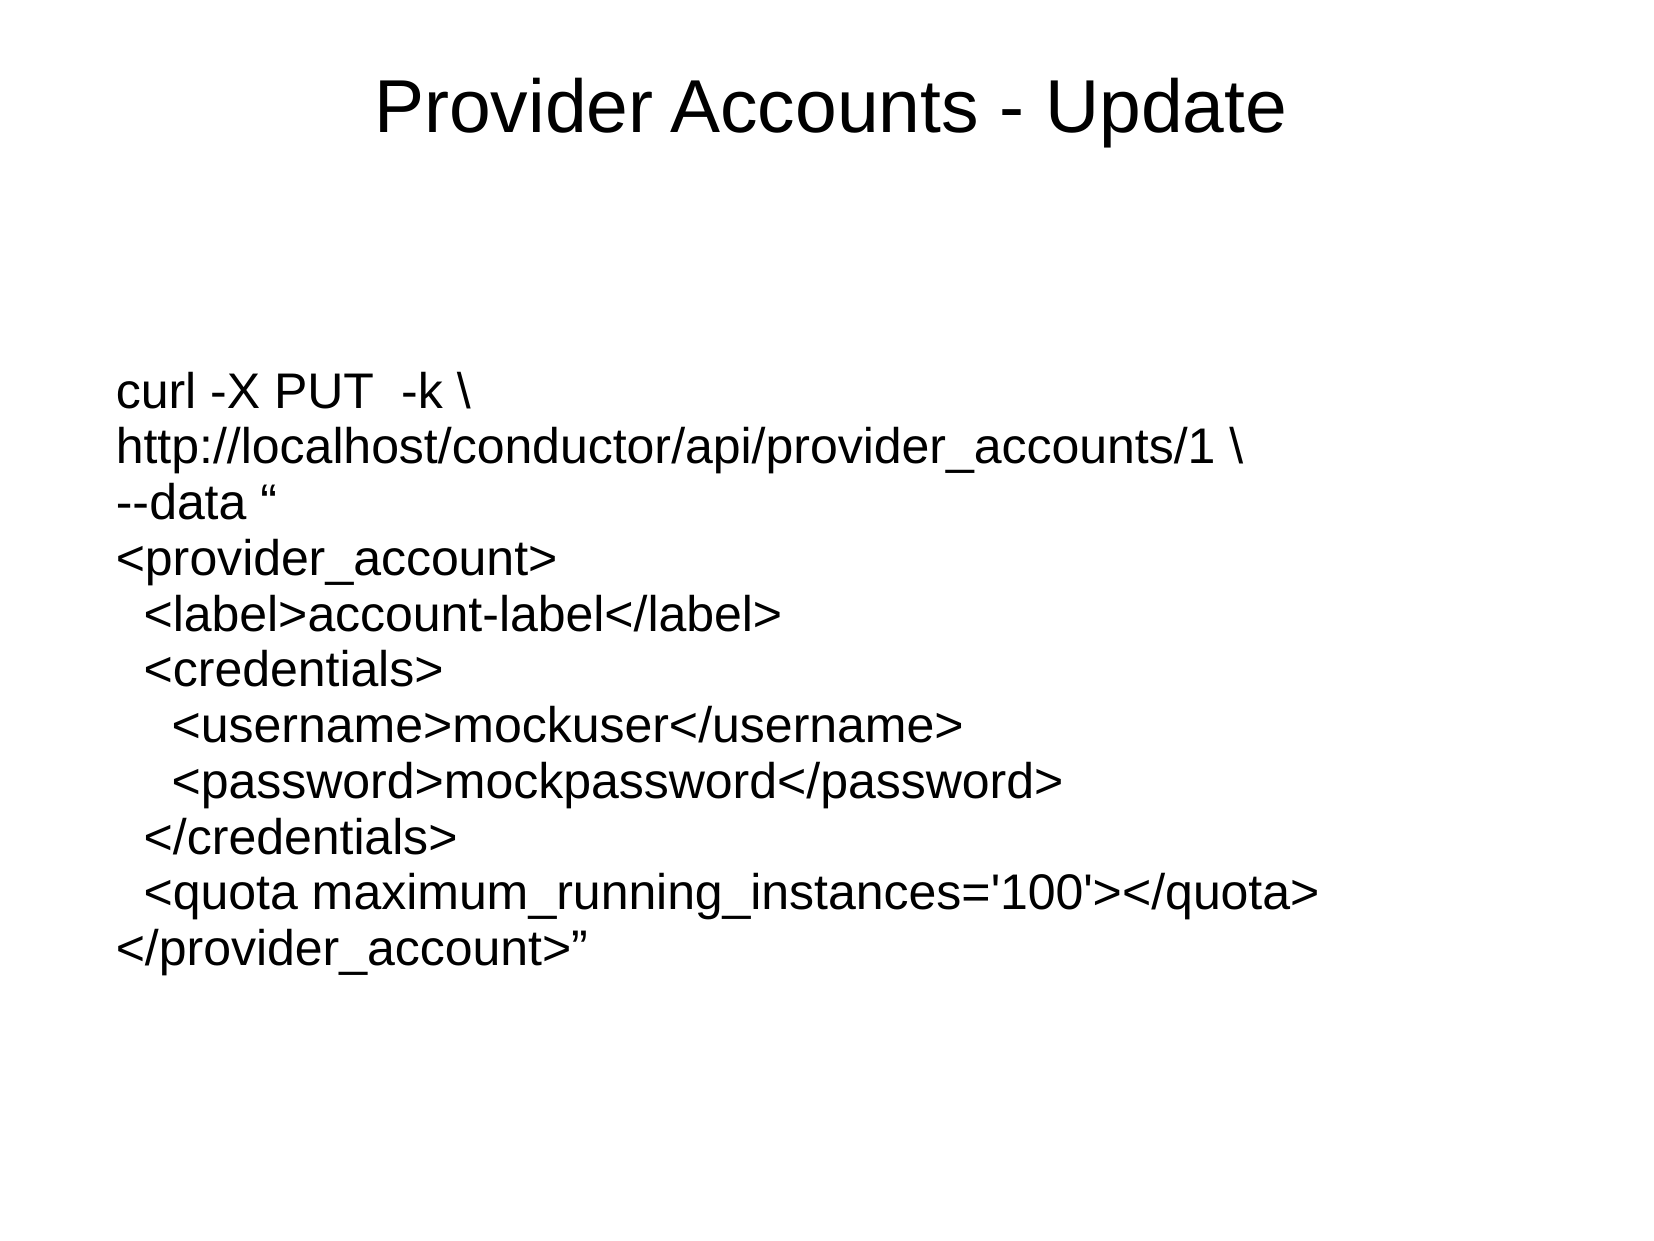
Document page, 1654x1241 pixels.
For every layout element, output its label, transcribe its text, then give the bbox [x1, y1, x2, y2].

subtitle curl -X PUT -k \ http://localhost/conductor/api/provider_accounts/1 \ --data “ <provider_account> <label>account-label</label> <credentials> <username>mockuser</username> <password>mockpassword</password> </credentials> <quota maximum_running_instances='100'></quota> </provider_account>” [115, 282, 1571, 1002]
title Provider Accounts - Update [86, 2, 1576, 211]
